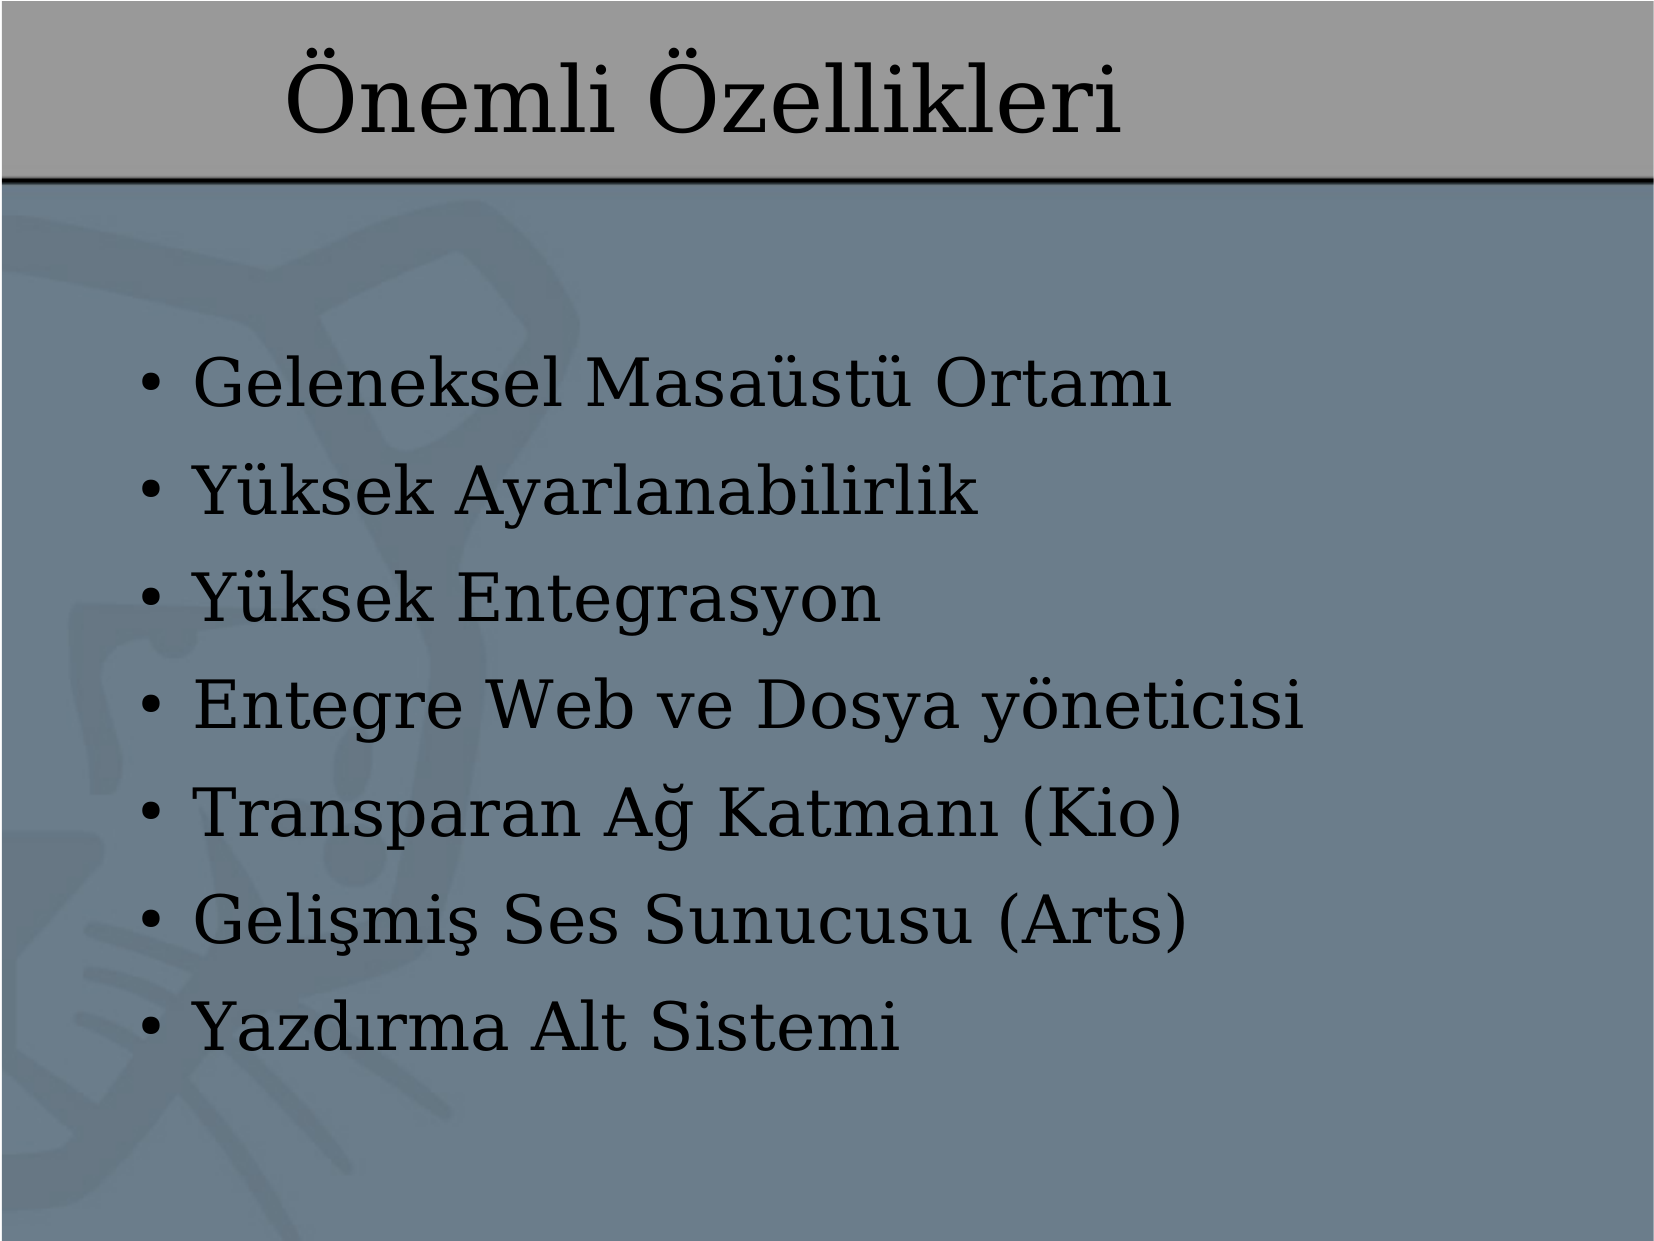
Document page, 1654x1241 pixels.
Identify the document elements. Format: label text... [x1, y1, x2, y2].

title Önemli Özellikleri [0, 0, 1410, 204]
picture [1, 1, 1654, 1241]
list Geleneksel Masaüstü Ortamı Yüksek Ayarlanabilirlik Yüksek Entegrasyon Entegre Web ve Dosya yöneticisi Transparan Ağ Katmanı (Kio) Gelişmiş Ses Sunucusu (Arts) Yazdırma Alt Sistemi [121, 344, 1534, 1127]
